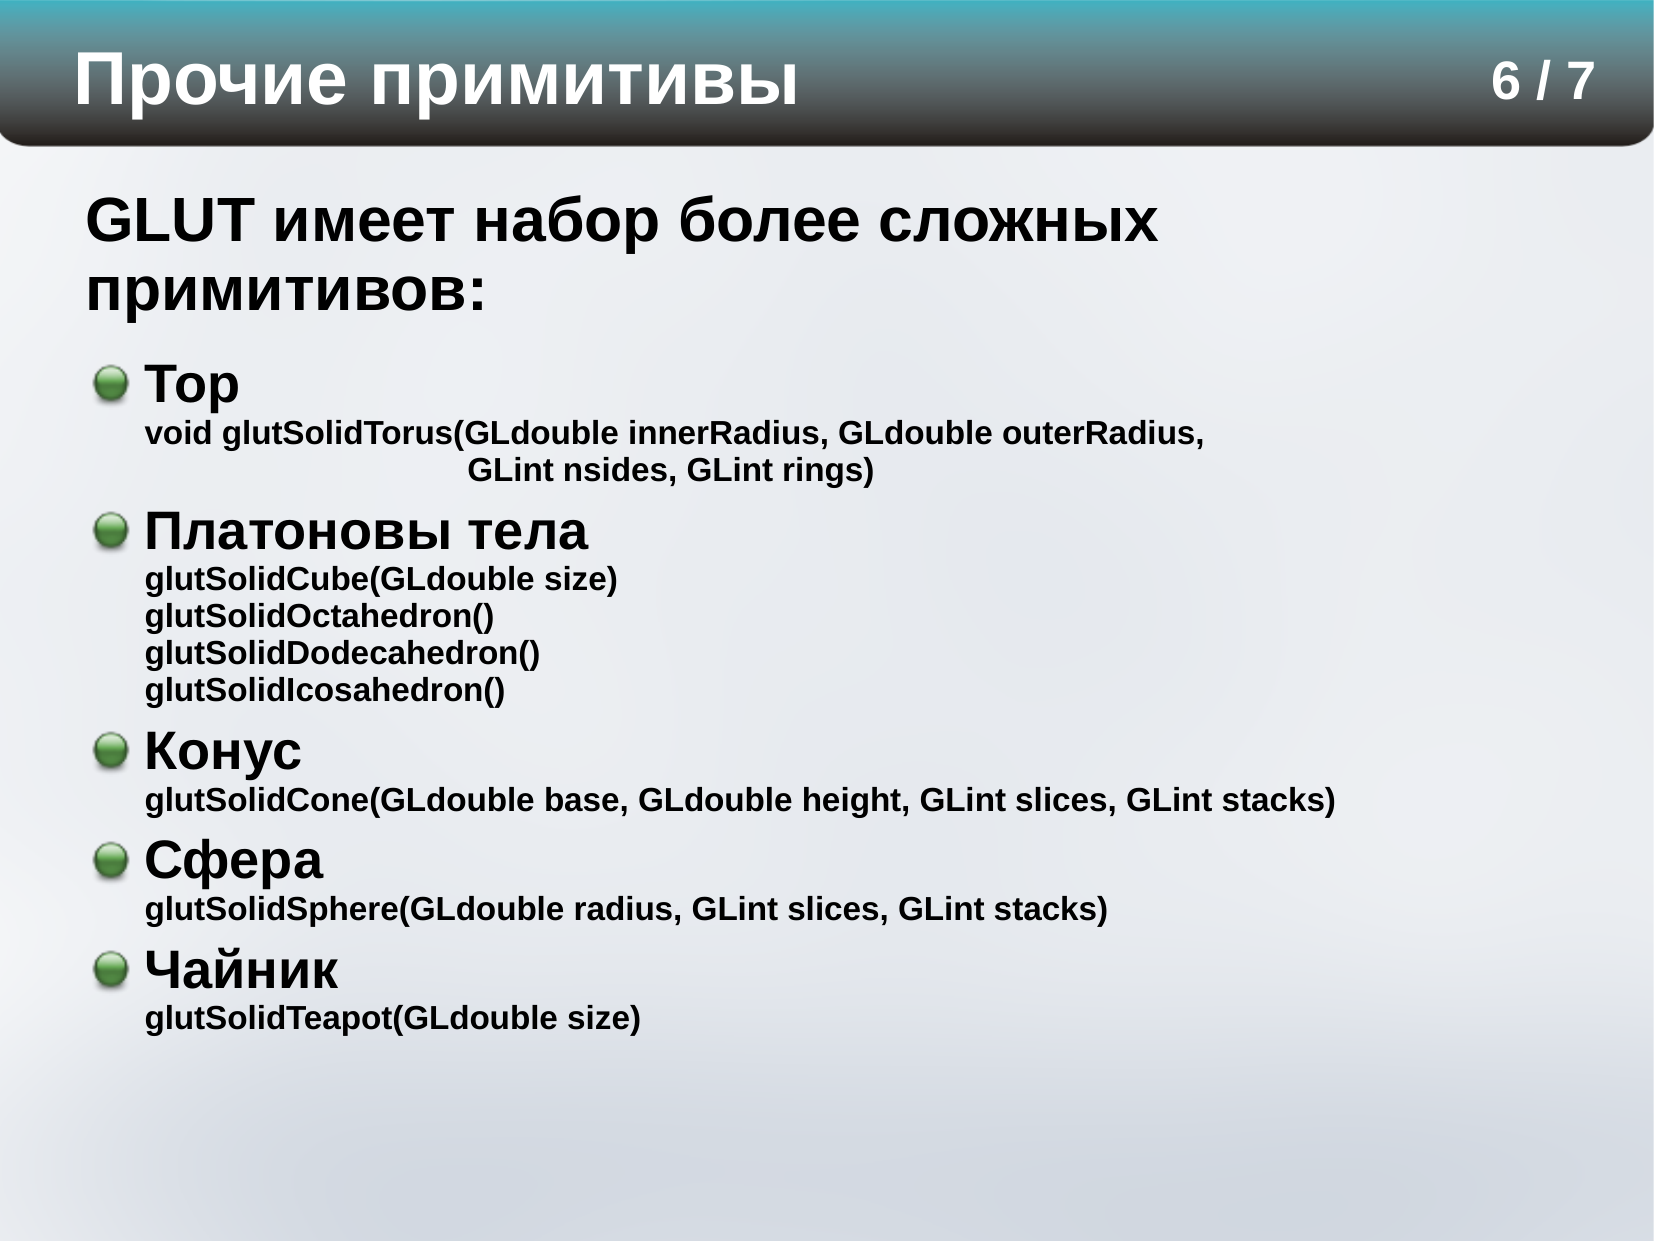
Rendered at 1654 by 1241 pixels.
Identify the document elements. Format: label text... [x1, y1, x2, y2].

text_box <номер> / 7 [1476, 42, 1654, 119]
text_box GLUT имеет набор более сложных примитивов: Тор void glutSolidTorus(GLdouble innerRadius, GLdouble outerRadius, GLint nsides, GLint rings) Платоновы тела glutSolidCube(GLdouble size) glutSolidOctahedron() glutSolidDodecahedron() glutSolidIcosahedron() Конус glutSolidCone(GLdouble base, GLdouble height, GLint slices, GLint stacks) Сфера glutSolidSphere(GLdouble radius, GLint slices, GLint stacks) Чайник glutSolidTeapot(GLdouble size) [70, 177, 1506, 1045]
text_box Прочие примитивы [59, 29, 916, 129]
picture [0, 0, 1654, 1241]
